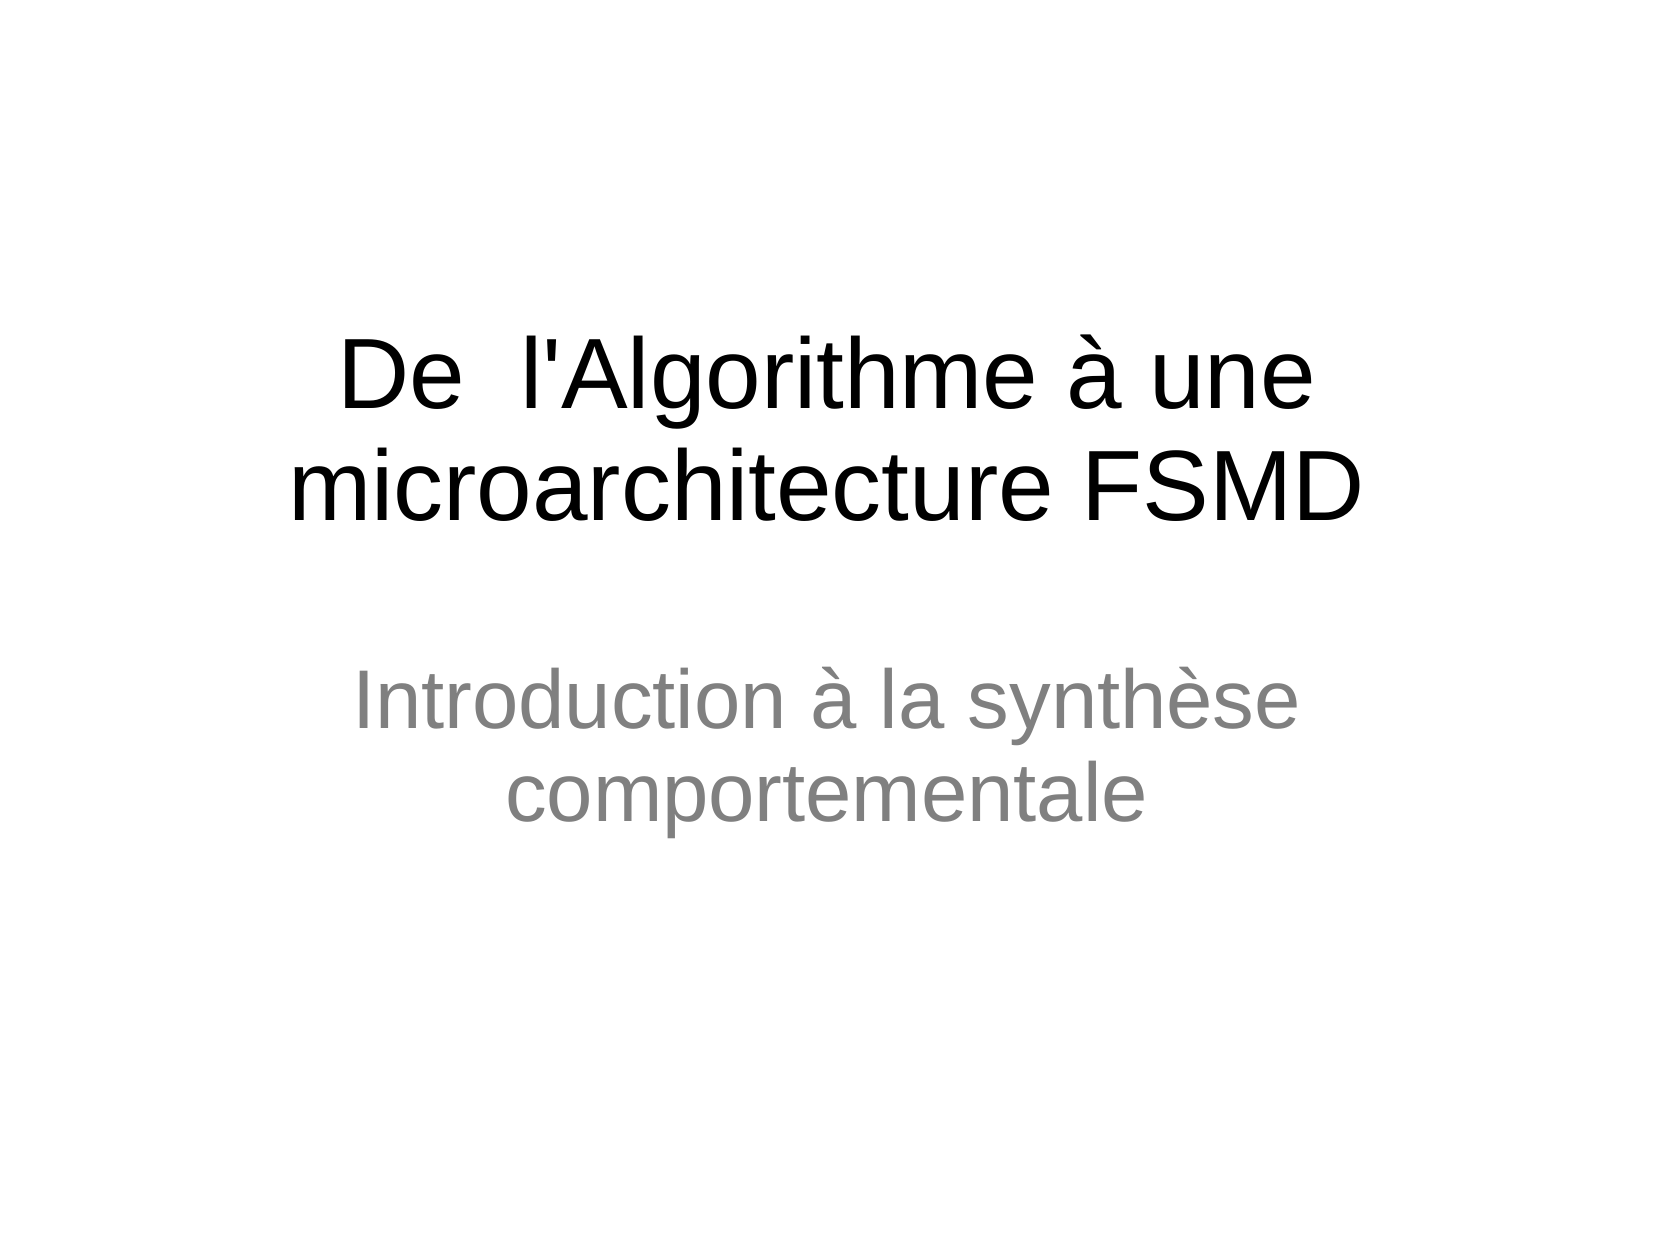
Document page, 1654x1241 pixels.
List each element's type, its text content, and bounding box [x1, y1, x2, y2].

subtitle De l'Algorithme à une microarchitecture FSMD Introduction à la synthèse comportementale [82, 56, 1571, 1102]
